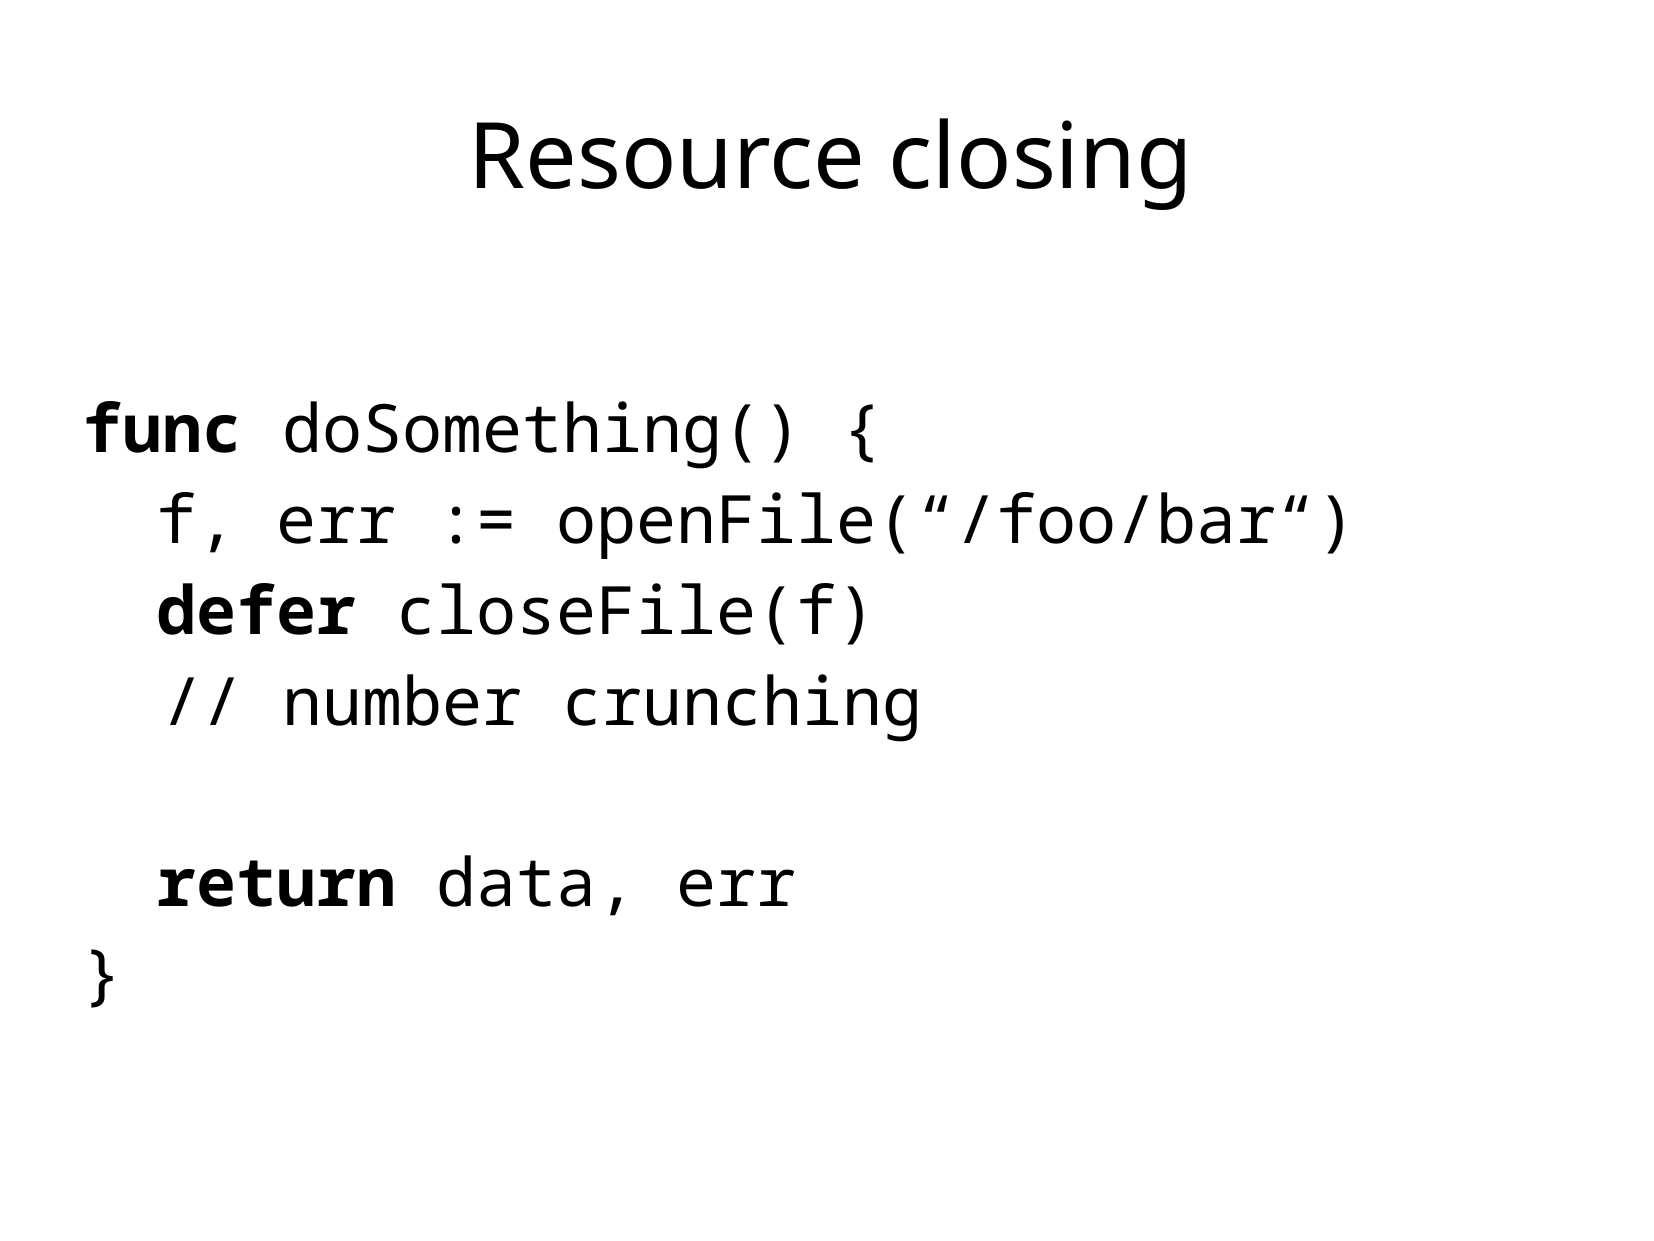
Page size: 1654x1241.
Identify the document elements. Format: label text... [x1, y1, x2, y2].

subtitle func doSomething() { f, err := openFile(“/foo/bar“) defer closeFile(f) // number crunching return data, err } [82, 297, 1571, 1102]
title Resource closing [82, 49, 1571, 257]
